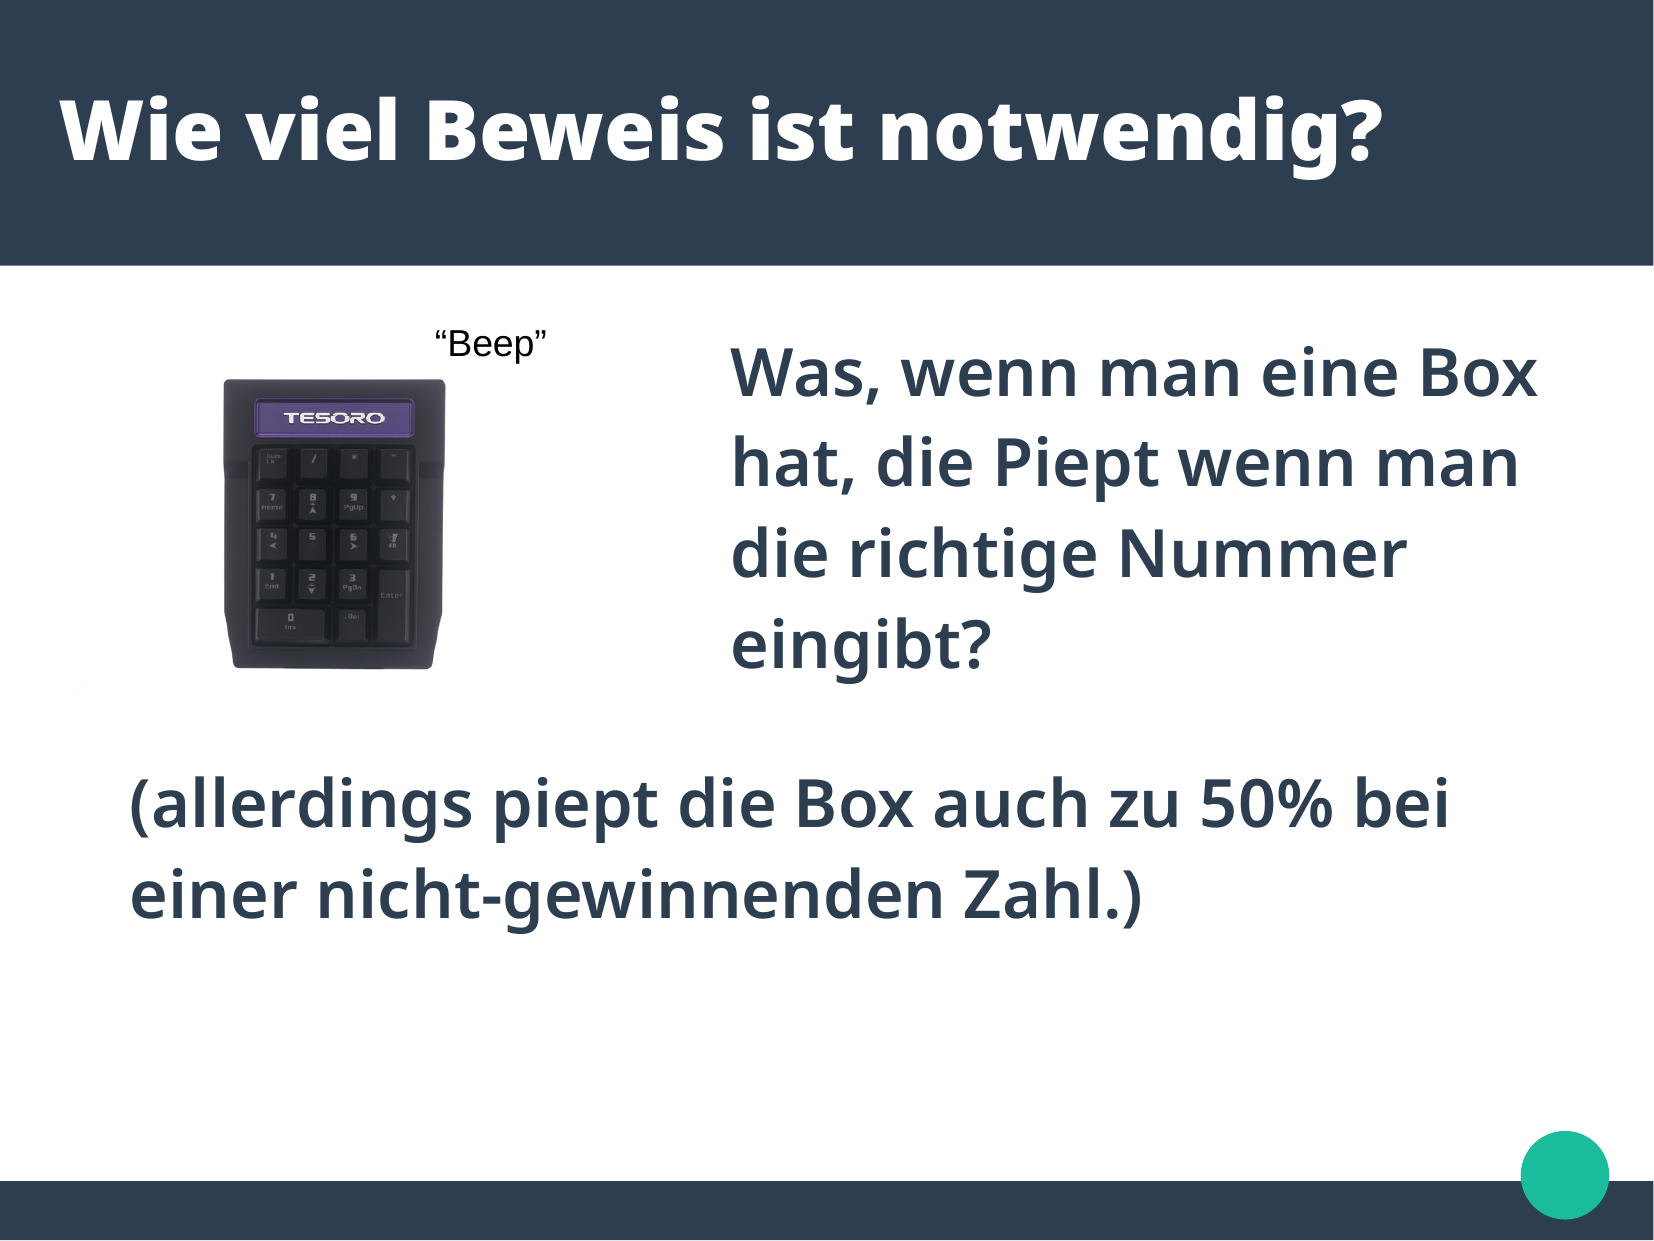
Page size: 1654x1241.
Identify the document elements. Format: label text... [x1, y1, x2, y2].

list (allerdings piept die Box auch zu 50% bei einer nicht-gewinnenden Zahl.) [59, 756, 1595, 1151]
list Was, wenn man eine Box hat, die Piept wenn man die richtige Nummer eingibt? [660, 324, 1596, 720]
picture [74, 324, 601, 720]
text_box “Beep” [420, 315, 562, 372]
title Wie viel Beweis ist notwendig? [59, 49, 1595, 207]
